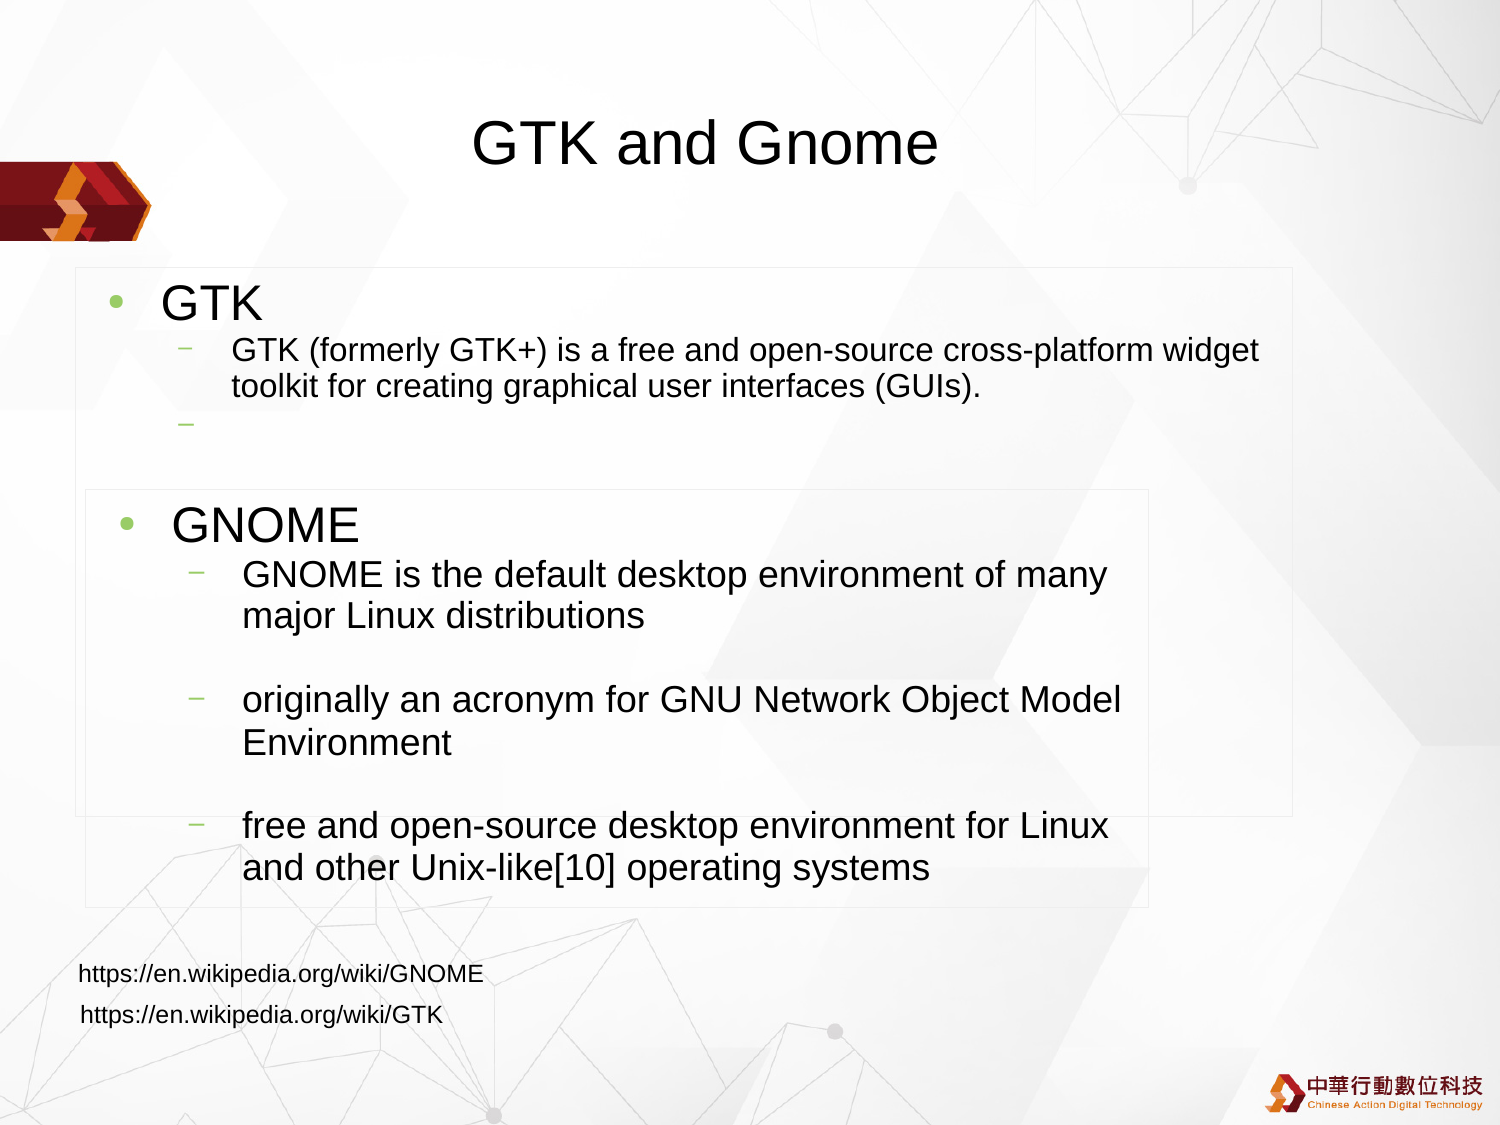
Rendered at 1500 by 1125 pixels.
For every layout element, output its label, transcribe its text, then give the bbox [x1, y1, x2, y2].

title GTK and Gnome [225, 89, 1187, 197]
picture [0, 0, 1500, 1125]
text_box GNOME GNOME is the default desktop environment of many major Linux distributions originally an acronym for GNU Network Object Model Environment free and open-source desktop environment for Linux and other Unix-like[10] operating systems [85, 489, 1149, 908]
text_box https://en.wikipedia.org/wiki/GTK [65, 1005, 586, 1045]
text_box https://en.wikipedia.org/wiki/GNOME [63, 952, 642, 1005]
text_box GTK GTK (formerly GTK+) is a free and open-source cross-platform widget toolkit for creating graphical user interfaces (GUIs). [75, 267, 1293, 817]
